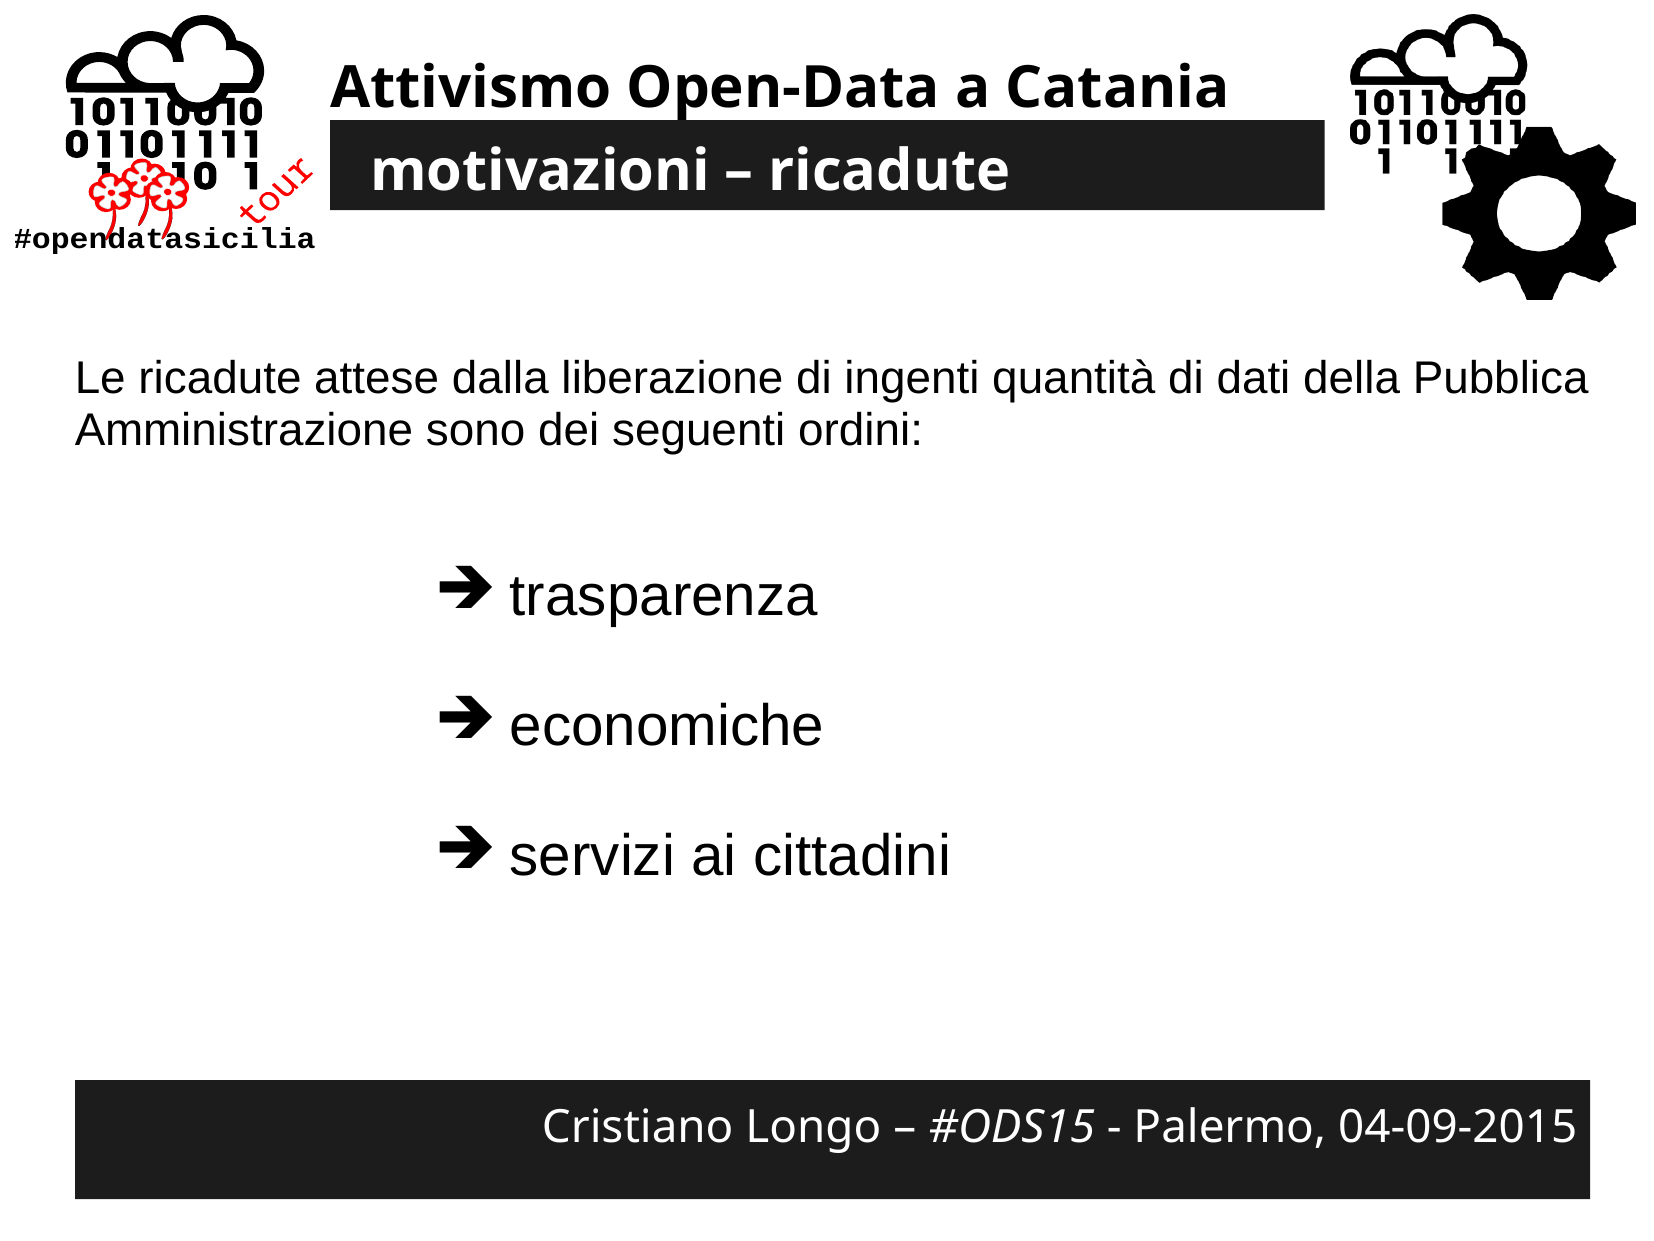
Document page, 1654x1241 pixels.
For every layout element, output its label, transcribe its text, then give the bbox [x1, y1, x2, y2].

list motivazioni – ricadute [330, 120, 1325, 211]
list Cristiano Longo – #ODS15 - Palermo, 04-09-2015 [75, 1080, 1591, 1200]
text_box Le ricadute attese dalla liberazione di ingenti quantità di dati della Pubblica Amministrazione sono dei seguenti ordini: [60, 345, 1636, 463]
list Attivismo Open-Data a Catania [330, 45, 1321, 120]
picture [15, 15, 316, 256]
text_box trasparenza economiche servizi ai cittadini [420, 555, 1351, 910]
picture [1350, 14, 1636, 301]
